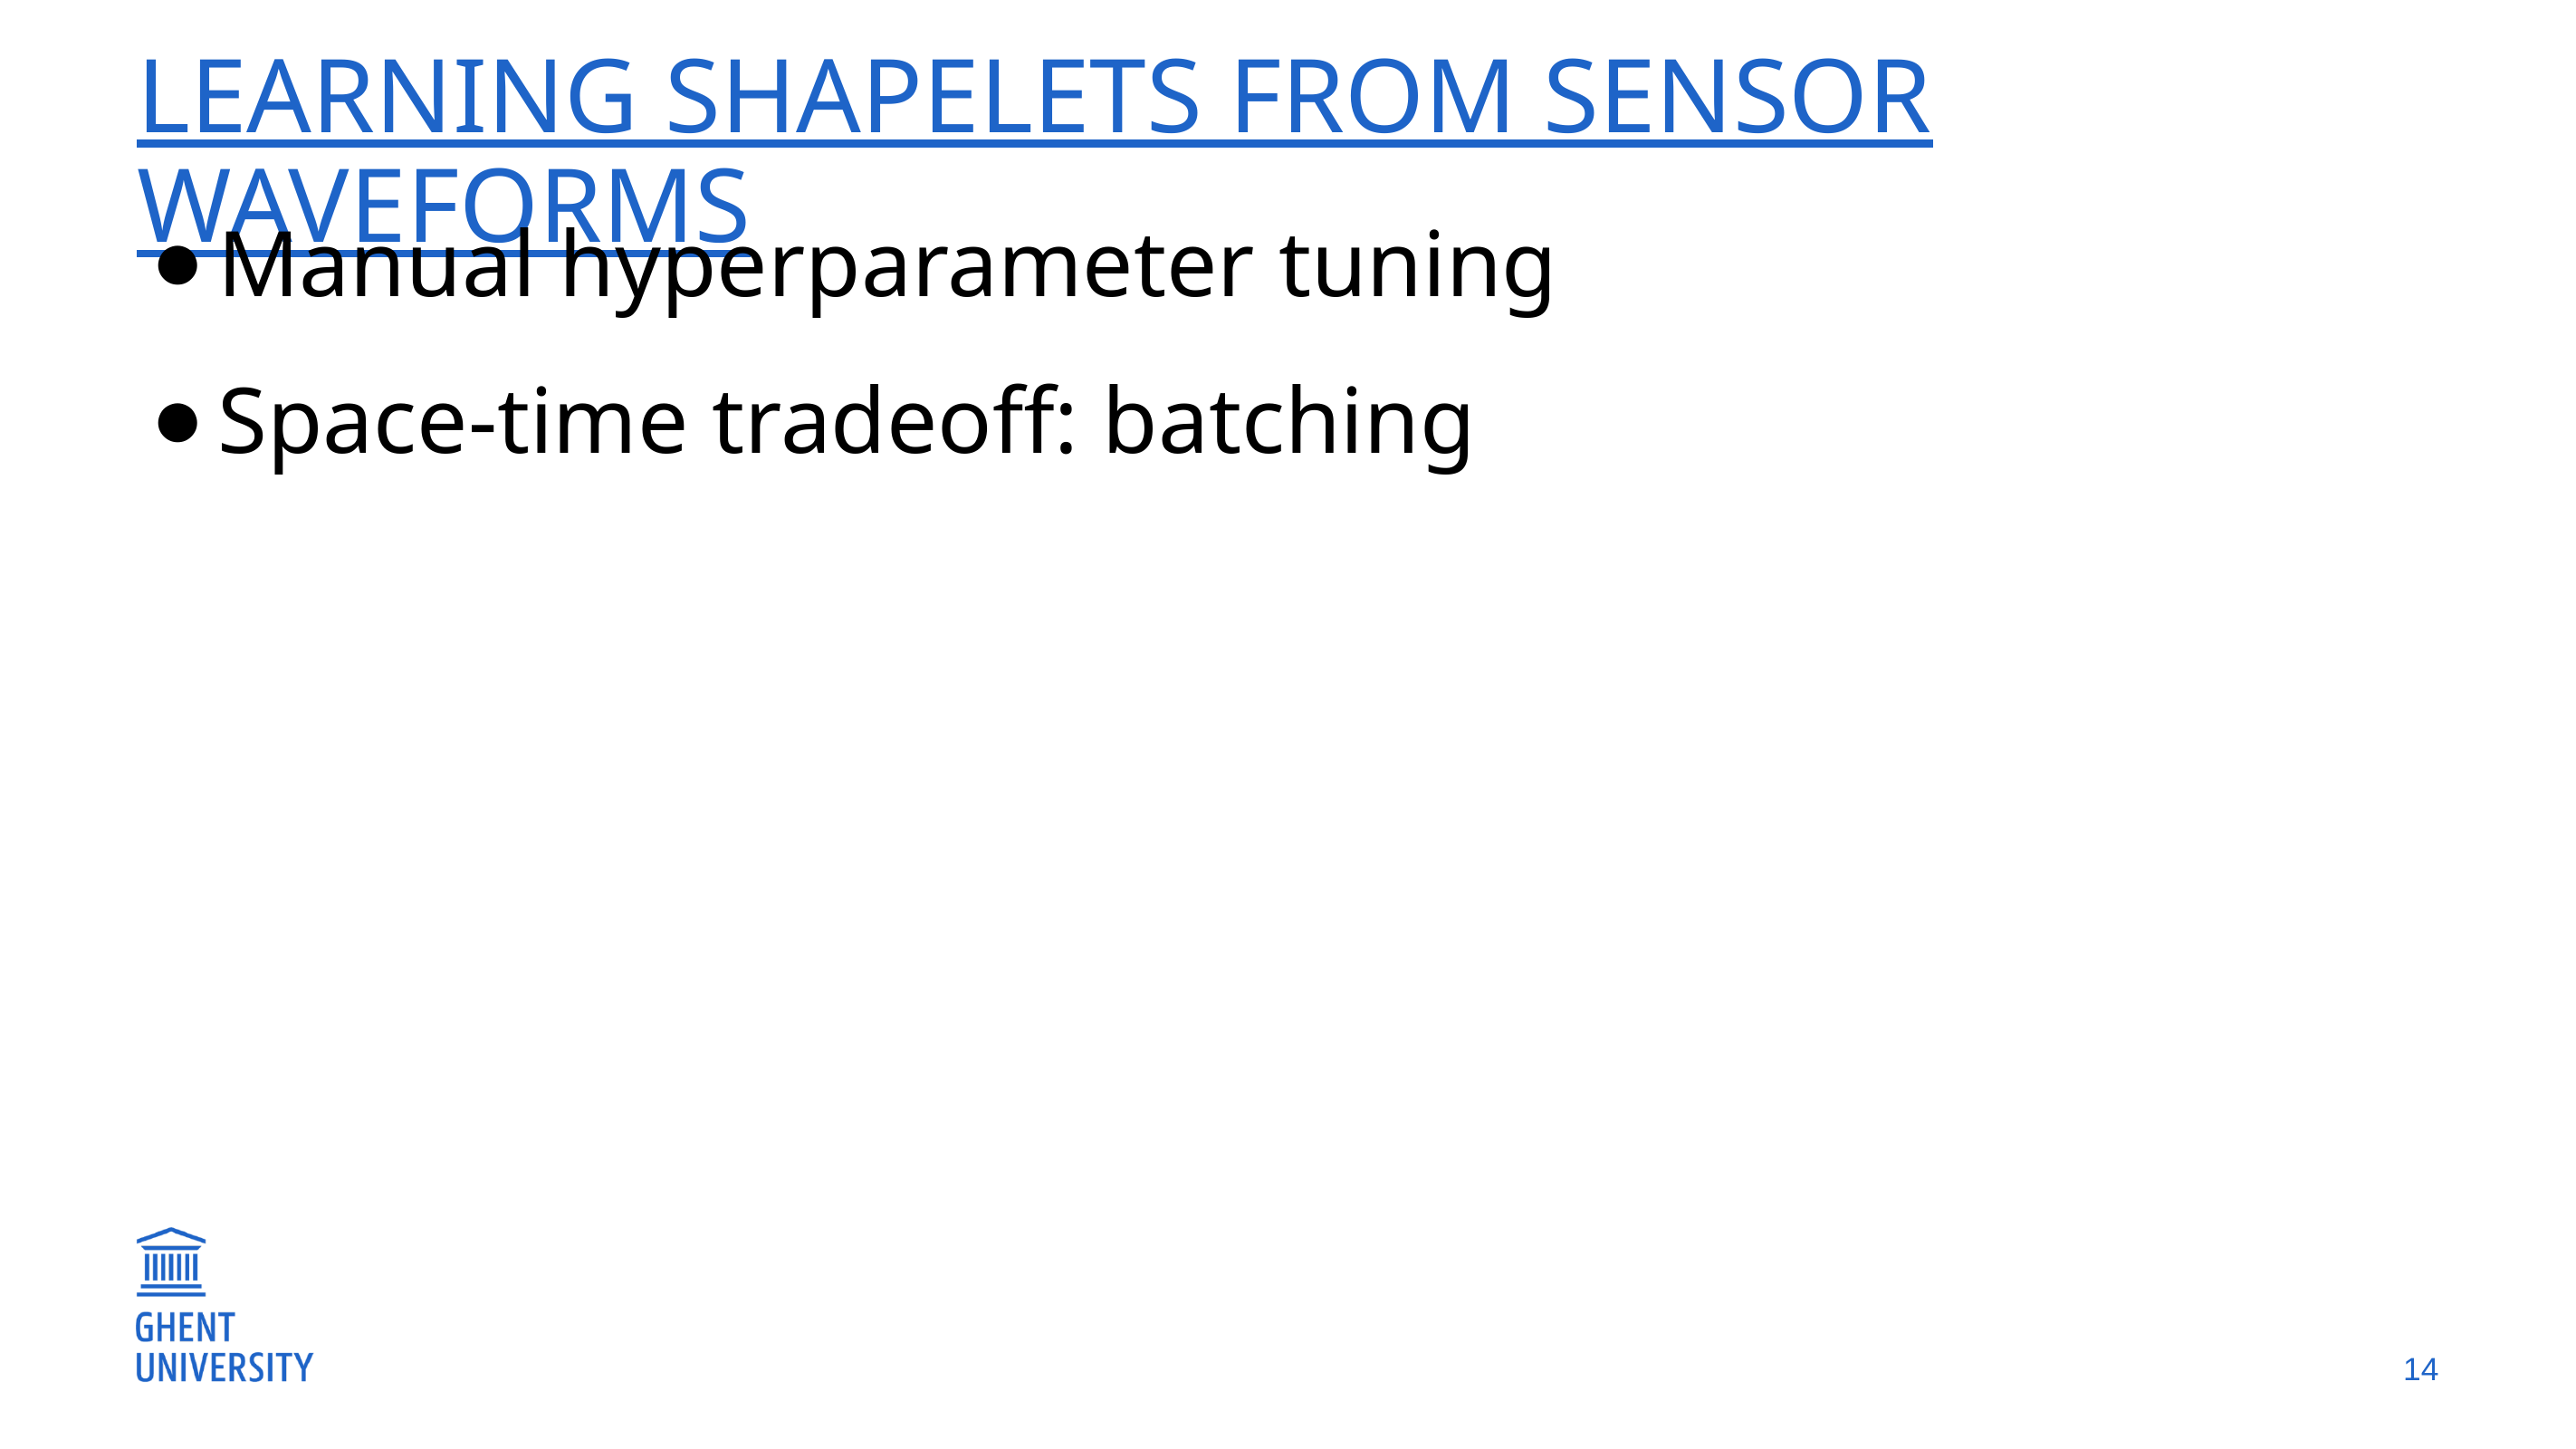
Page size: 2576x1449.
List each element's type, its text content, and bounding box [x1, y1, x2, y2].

title LEARNING sHAPELETS FROM SENSOR wAVEFORMS [123, 37, 2456, 166]
list Manual hyperparameter tuning Space-time tradeoff: batching [124, 177, 2456, 1173]
picture [68, 1175, 411, 1449]
